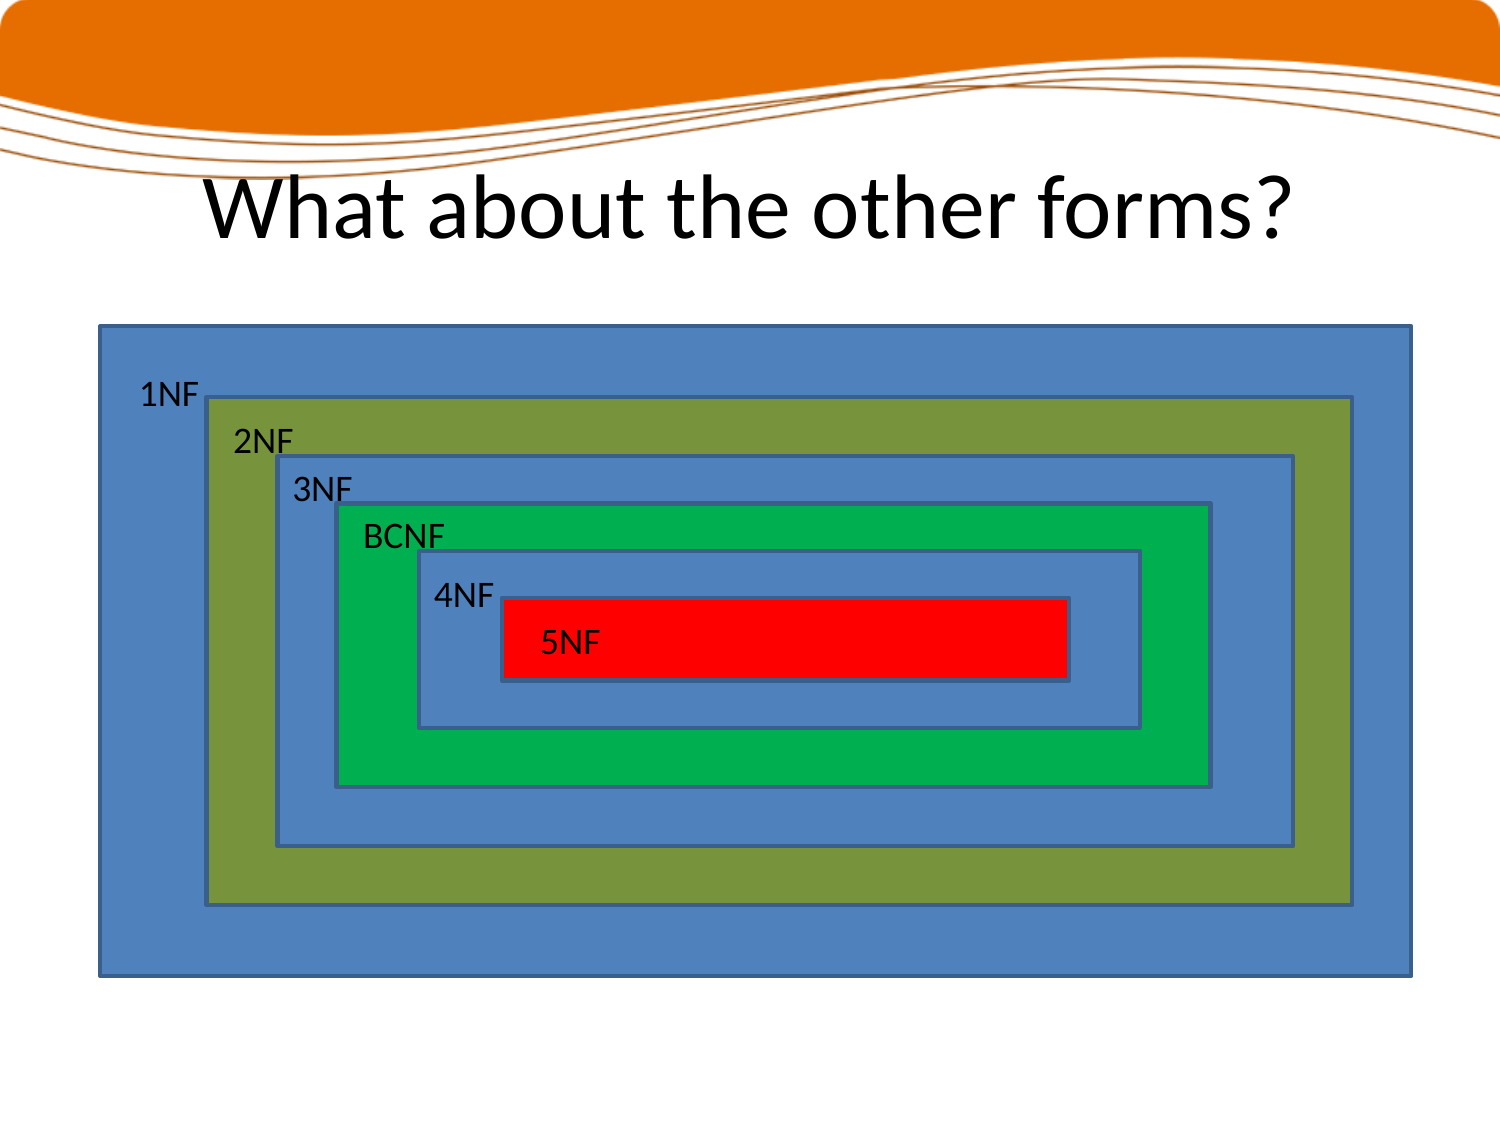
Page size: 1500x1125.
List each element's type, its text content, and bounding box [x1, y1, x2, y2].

picture [0, 0, 1500, 180]
text_box 1 [100, 326, 1412, 976]
text_box 1NF [123, 361, 231, 422]
text_box 5NF [525, 609, 680, 670]
text_box [76, 302, 1436, 1012]
text_box BCNF [348, 503, 573, 564]
text_box 3NF [277, 456, 490, 516]
text_box 2NF [218, 408, 349, 469]
text_box 4NF [419, 562, 514, 623]
title What about the other forms? [75, 125, 1425, 279]
